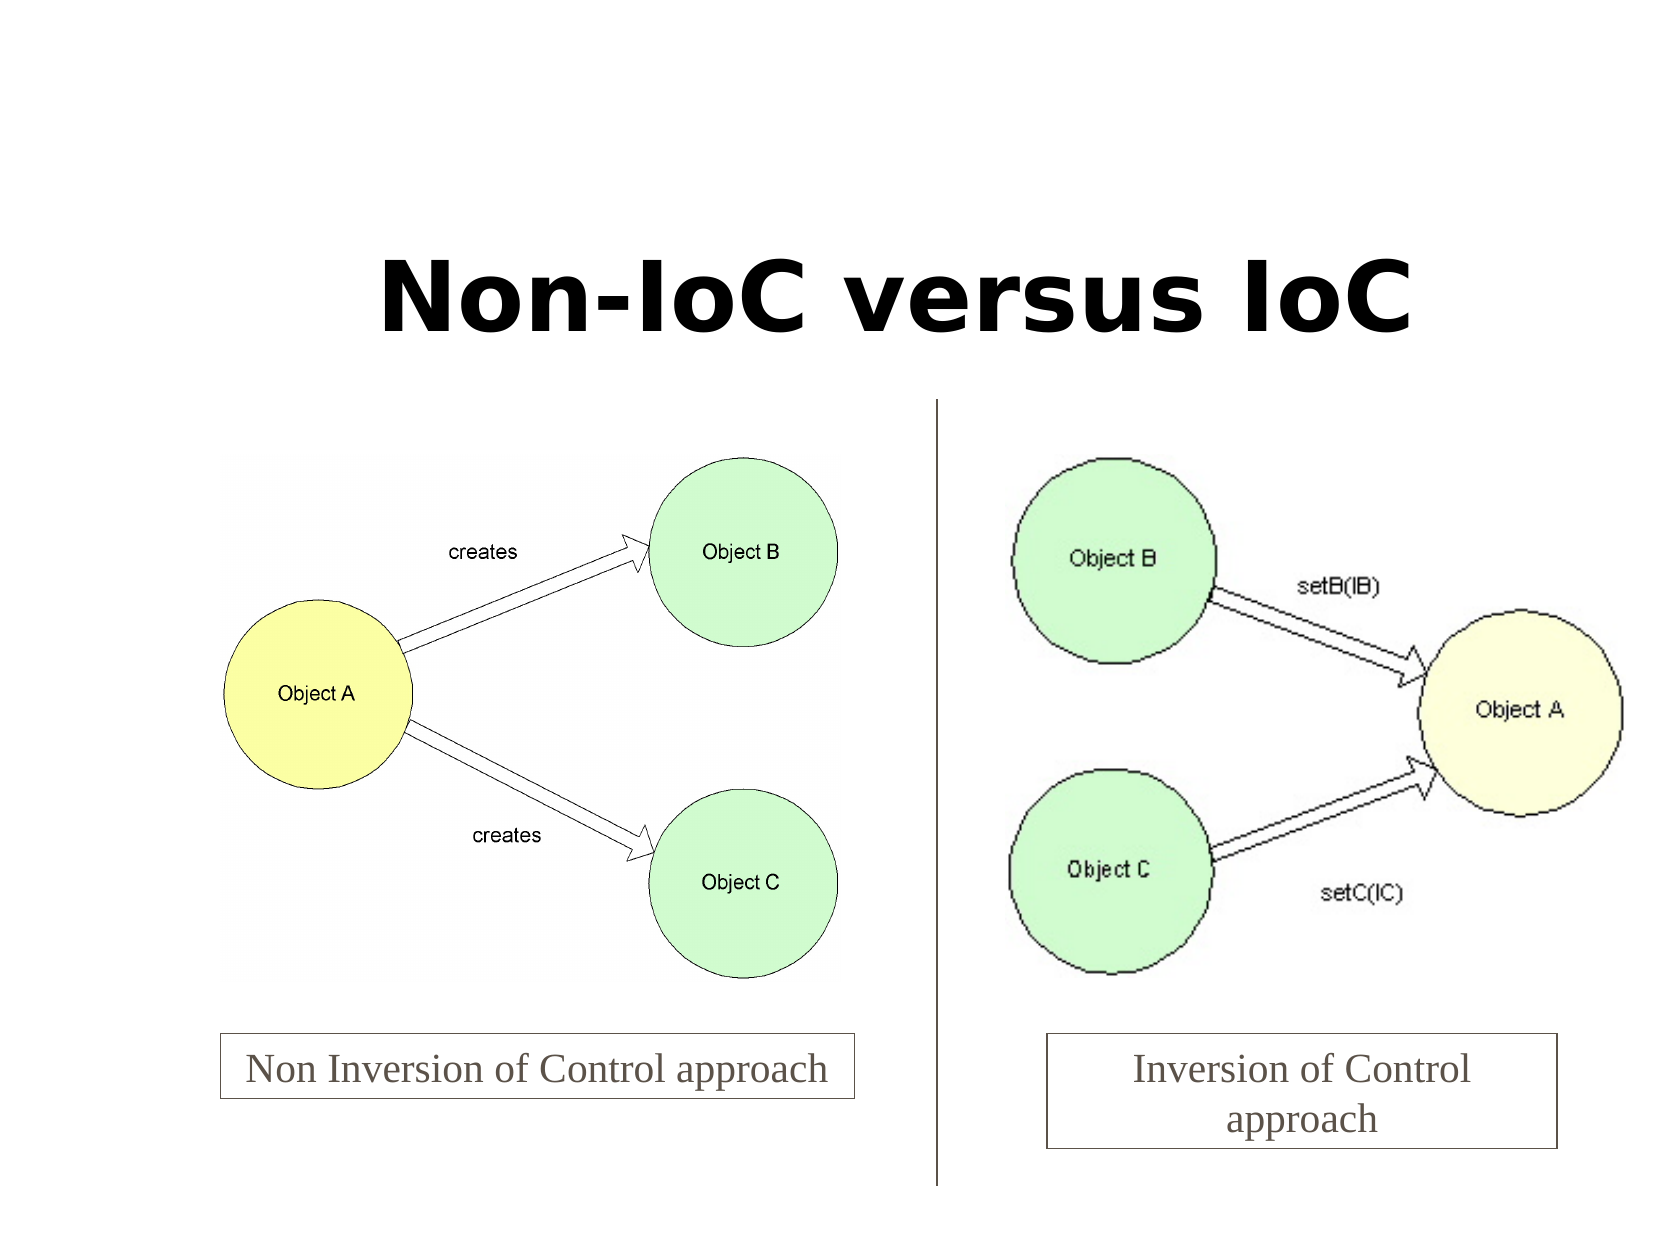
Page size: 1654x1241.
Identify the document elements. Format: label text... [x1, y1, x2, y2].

title Non-IoC versus IoC [192, 151, 1599, 359]
text_box Inversion of Control approach [1047, 1033, 1558, 1149]
text_box Non Inversion of Control approach [220, 1033, 855, 1099]
picture [220, 454, 841, 982]
picture [1005, 454, 1626, 978]
